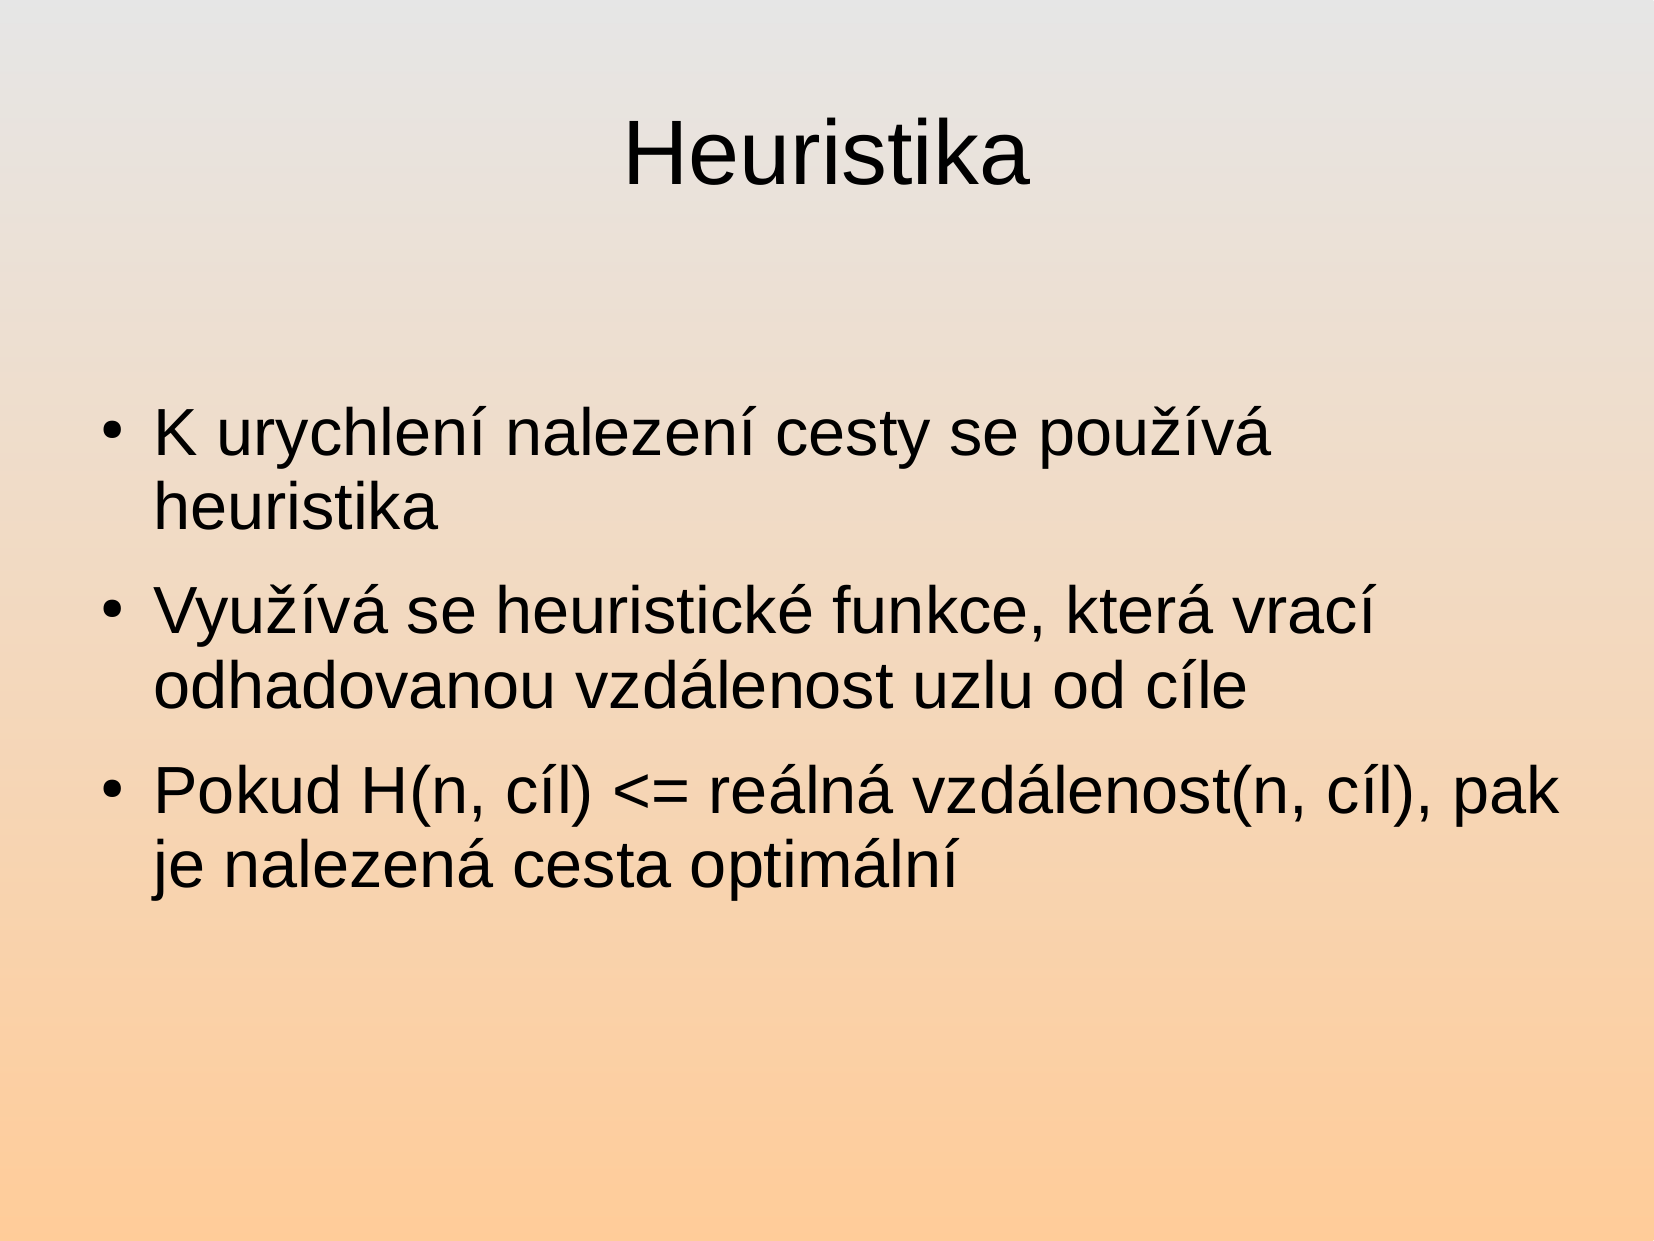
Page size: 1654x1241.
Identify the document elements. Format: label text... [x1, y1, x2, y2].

list K urychlení nalezení cesty se používá heuristika Využívá se heuristické funkce, která vrací odhadovanou vzdálenost uzlu od cíle Pokud H(n, cíl) <= reálná vzdálenost(n, cíl), pak je nalezená cesta optimální [82, 290, 1571, 1094]
title Heuristika [82, 56, 1571, 250]
